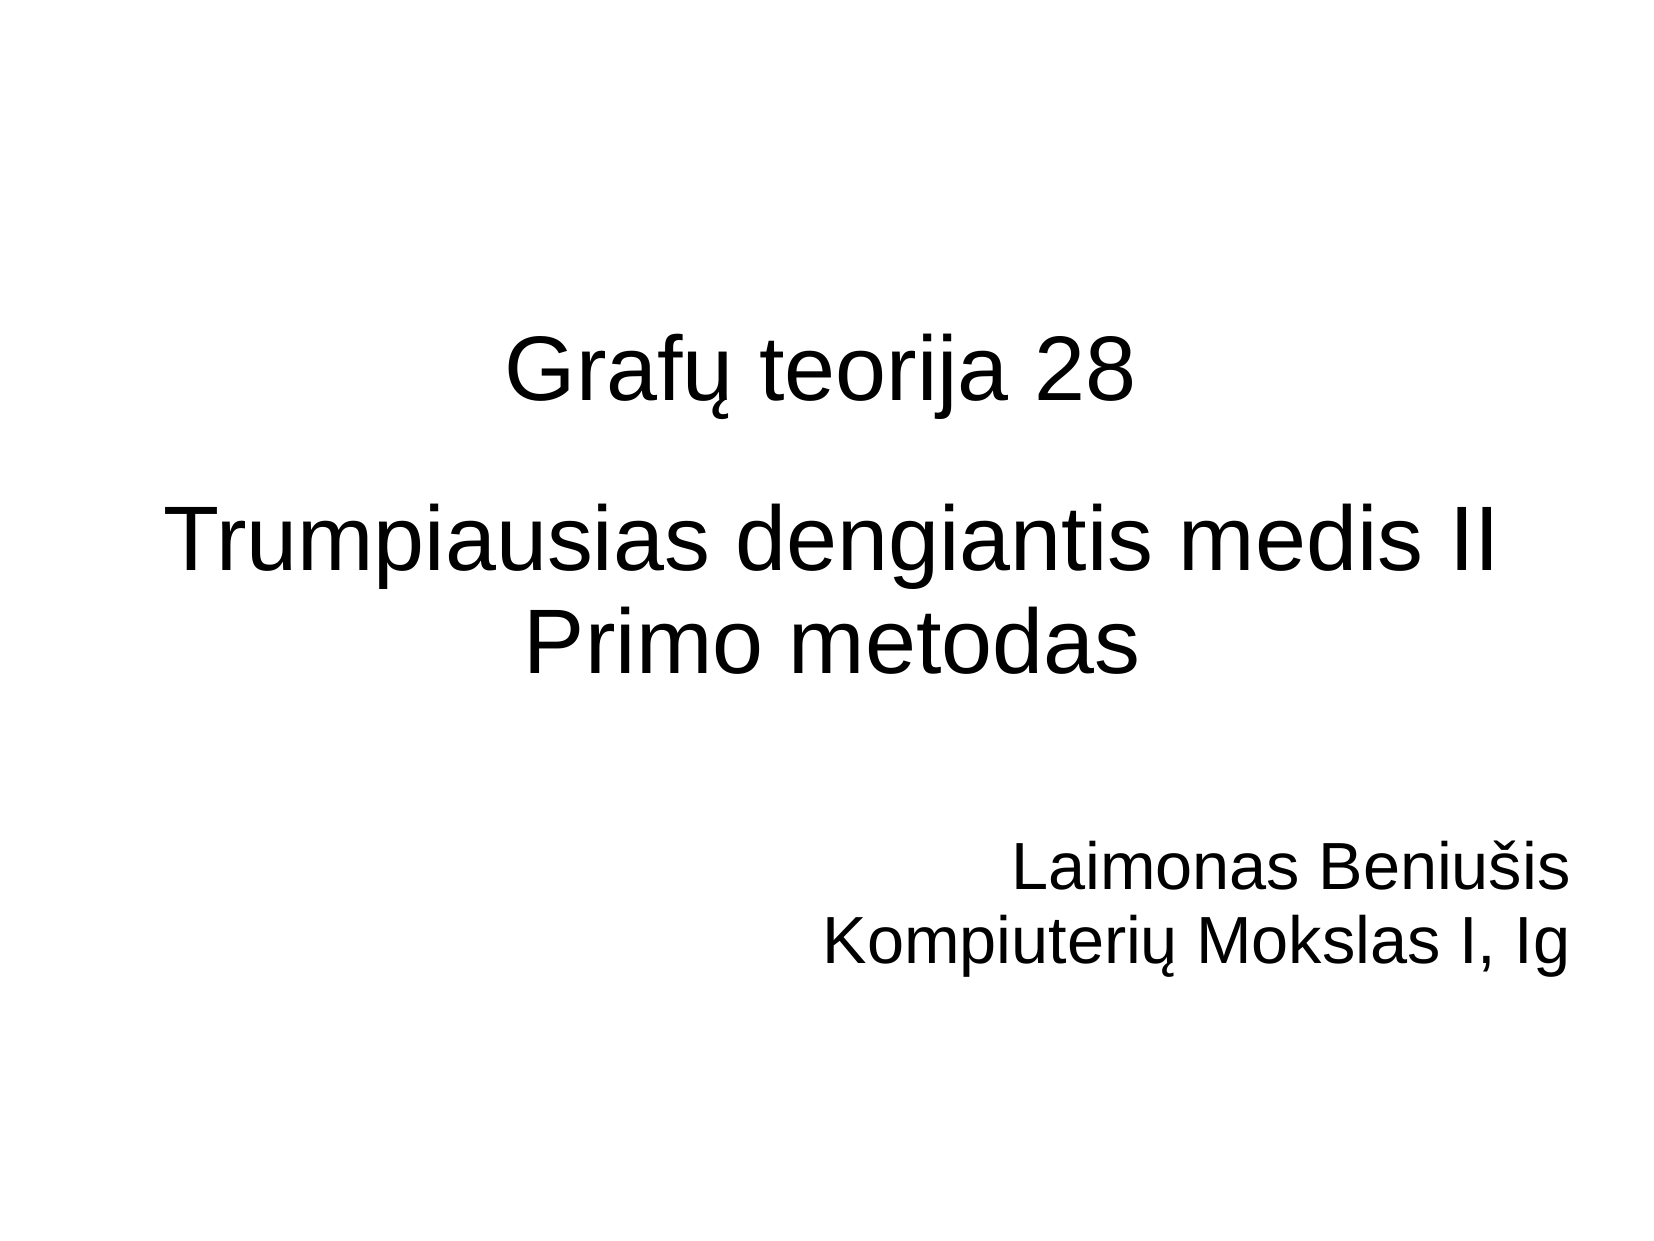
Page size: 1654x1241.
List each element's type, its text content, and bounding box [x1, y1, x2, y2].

title Trumpiausias dengiantis medis II Primo metodas [88, 472, 1577, 709]
subtitle Laimonas Beniušis Kompiuterių Mokslas I, Ig [82, 797, 1571, 1010]
title Grafų teorija 28 [76, 265, 1565, 473]
